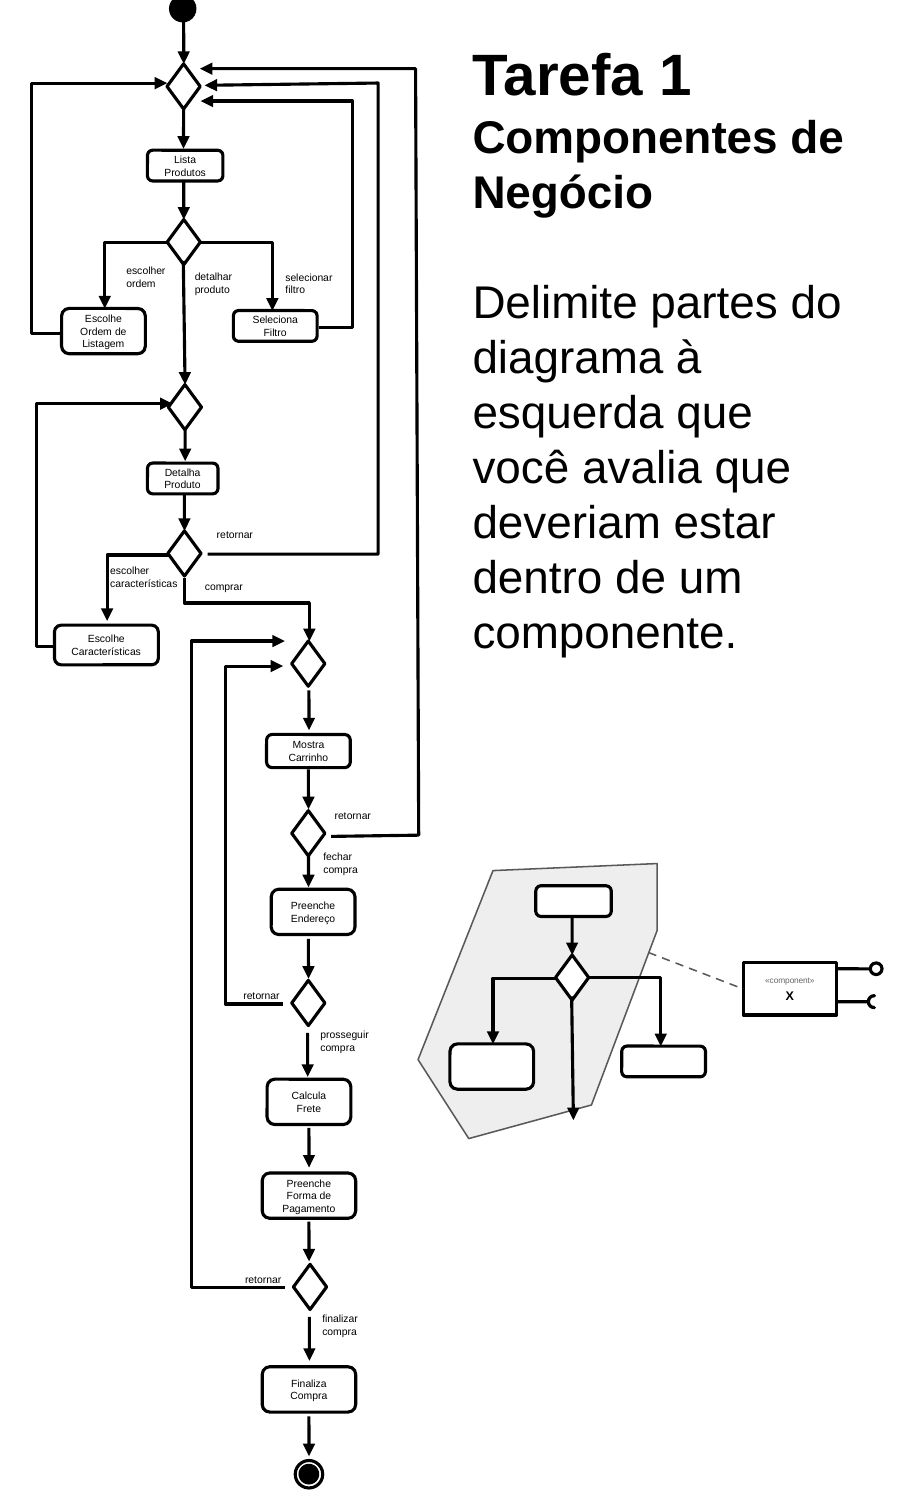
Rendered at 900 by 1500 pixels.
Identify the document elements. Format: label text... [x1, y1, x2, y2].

text_box comprar [189, 565, 274, 596]
title Tarefa 1 Componentes de Negócio Delimite partes do diagrama à esquerda que você avalia que deveriam estar dentro de um componente. [457, 22, 870, 691]
text_box [291, 641, 325, 687]
text_box Calcula Frete [267, 1079, 351, 1125]
text_box [168, 0, 197, 23]
text_box escolher ordem [111, 255, 179, 280]
text_box [870, 962, 883, 975]
text_box [291, 810, 325, 856]
text_box Lista Produtos [147, 150, 223, 181]
text_box fechar compra [308, 835, 393, 883]
text_box Finaliza Compra [262, 1366, 356, 1413]
text_box prosseguir compra [305, 1013, 390, 1062]
text_box Preenche Forma de Pagamento [262, 1172, 356, 1219]
text_box «component» X [743, 962, 837, 1015]
text_box Escolhe Características [54, 625, 159, 665]
text_box Escolhe Ordem de Listagem [61, 308, 146, 354]
text_box [293, 986, 325, 1022]
text_box [295, 1460, 323, 1489]
text_box Mostra Carrinho [266, 734, 351, 768]
text_box [168, 531, 202, 555]
text_box [621, 1046, 706, 1077]
text_box selecionar filtro [270, 256, 351, 302]
text_box [294, 1269, 327, 1306]
text_box PreencheEndereço [271, 889, 355, 935]
text_box detalhar produto [179, 255, 284, 301]
text_box retornar [230, 1257, 314, 1289]
text_box [167, 63, 201, 108]
text_box retornar [228, 973, 313, 1005]
text_box Detalha Produto [147, 463, 218, 494]
text_box escolher características [95, 555, 200, 580]
text_box retornar [319, 793, 404, 825]
text_box [868, 995, 875, 1008]
text_box [418, 863, 658, 1139]
text_box retornar [201, 512, 286, 544]
text_box [167, 220, 200, 255]
text_box [168, 385, 202, 430]
text_box Seleciona Filtro [233, 310, 318, 342]
text_box finalizar compra [307, 1297, 391, 1346]
